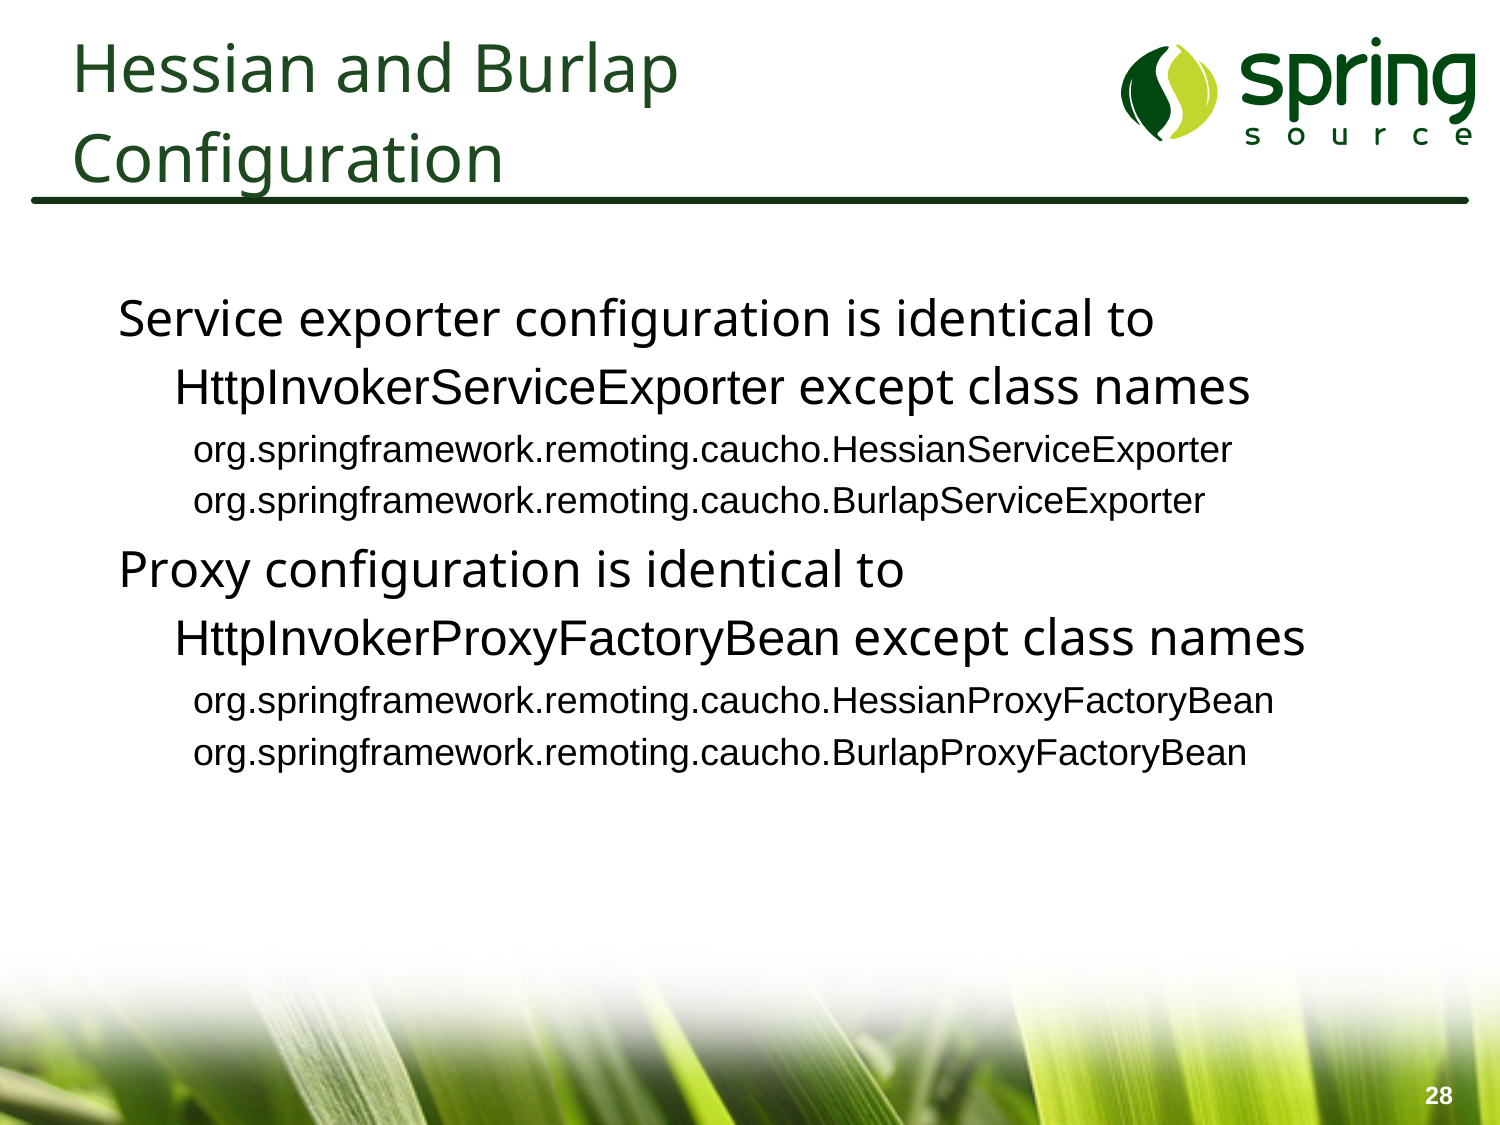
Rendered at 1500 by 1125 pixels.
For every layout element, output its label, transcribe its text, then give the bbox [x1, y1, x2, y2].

list Service exporter configuration is identical to HttpInvokerServiceExporter except class names org.springframework.remoting.caucho.HessianServiceExporter org.springframework.remoting.caucho.BurlapServiceExporter Proxy configuration is identical to HttpInvokerProxyFactoryBean except class names org.springframework.remoting.caucho.HessianProxyFactoryBean org.springframework.remoting.caucho.BurlapProxyFactoryBean [103, 275, 1394, 938]
picture [1121, 37, 1475, 145]
picture [0, 944, 1500, 1125]
title Hessian and Burlap Configuration [56, 13, 1089, 191]
